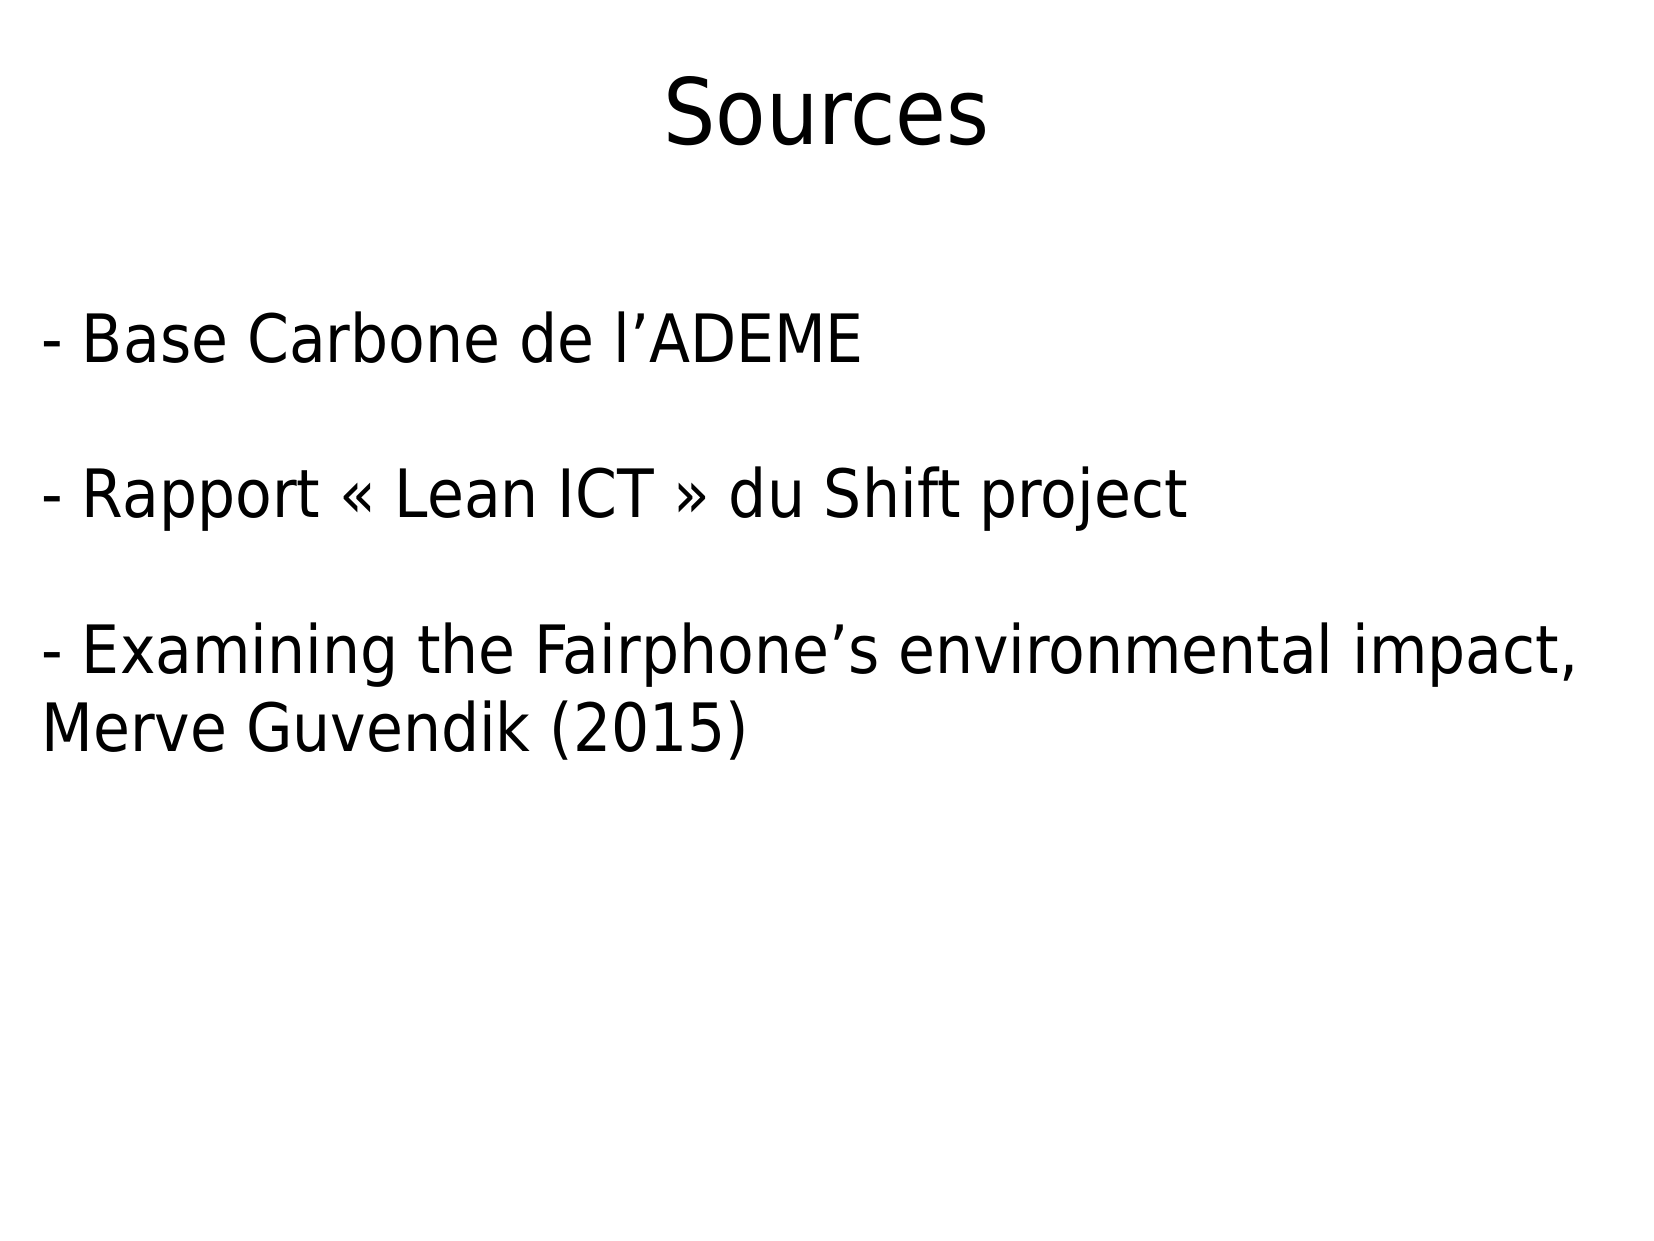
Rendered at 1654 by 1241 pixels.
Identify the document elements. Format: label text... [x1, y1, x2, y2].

title Sources [41, 12, 1613, 214]
title - Base Carbone de l’ADEME - Rapport « Lean ICT » du Shift project - Examining the Fairphone’s environmental impact, Merve Guvendik (2015) [41, 222, 1613, 1183]
